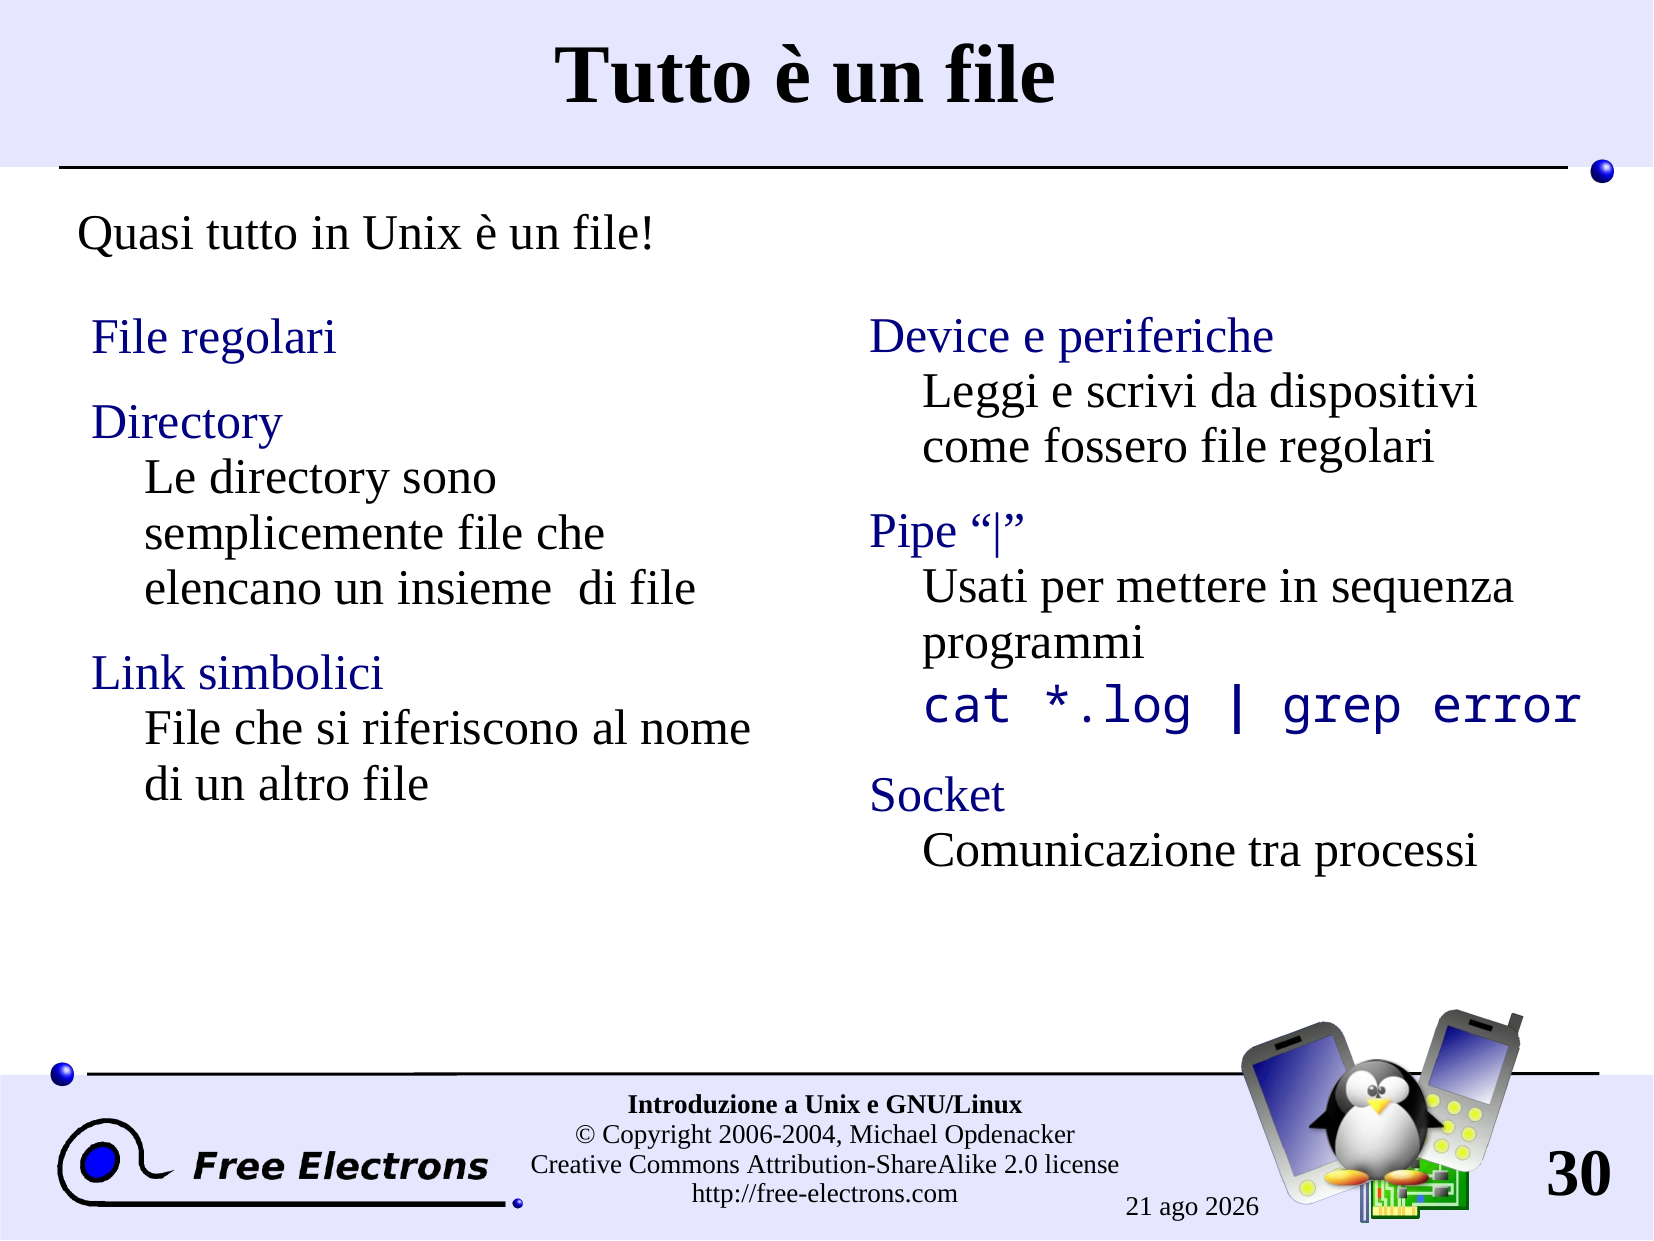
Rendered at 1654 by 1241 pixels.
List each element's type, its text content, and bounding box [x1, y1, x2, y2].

title Tutto è un file [60, 12, 1551, 138]
list Quasi tutto in Unix è un file! [59, 204, 1565, 296]
list Device e periferiche Leggi e scrivi da dispositivi come fossero file regolari Pipe “|” Usati per mettere in sequenza programmi cat *.log | grep error Socket Comunicazione tra processi [851, 307, 1589, 981]
picture [1225, 983, 1538, 1241]
list File regolari Directory Le directory sono semplicemente file che elencano un insieme di file Link simbolici File che si riferiscono al nome di un altro file [73, 309, 763, 1020]
picture [50, 1107, 527, 1216]
